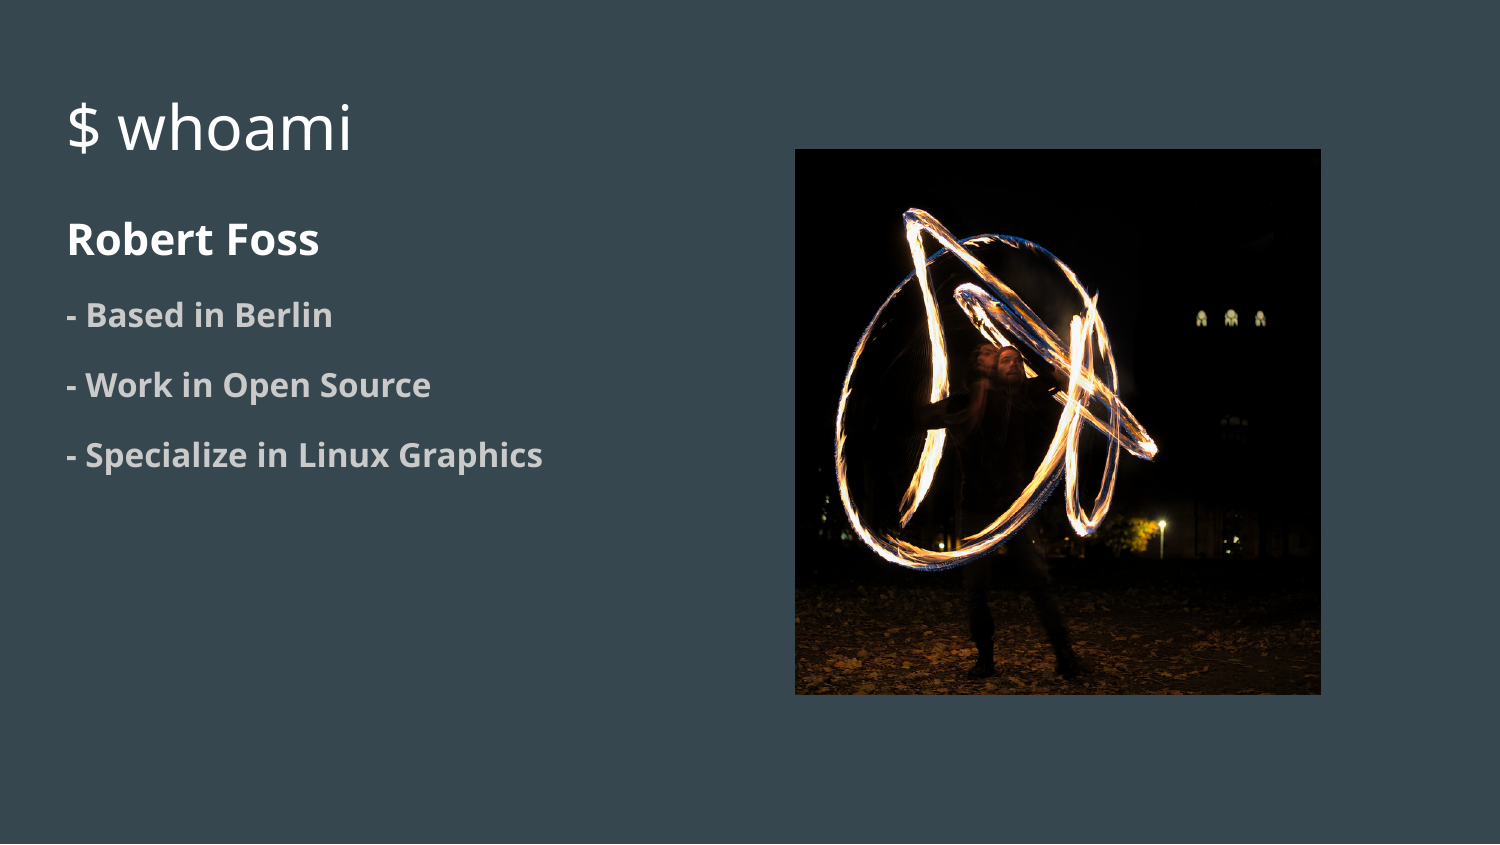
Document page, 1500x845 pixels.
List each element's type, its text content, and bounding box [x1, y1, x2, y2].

list Robert Foss - Based in Berlin - Work in Open Source - Specialize in Linux Graphics [51, 189, 708, 750]
title $ whoami [51, 72, 1449, 167]
picture [795, 149, 1321, 695]
